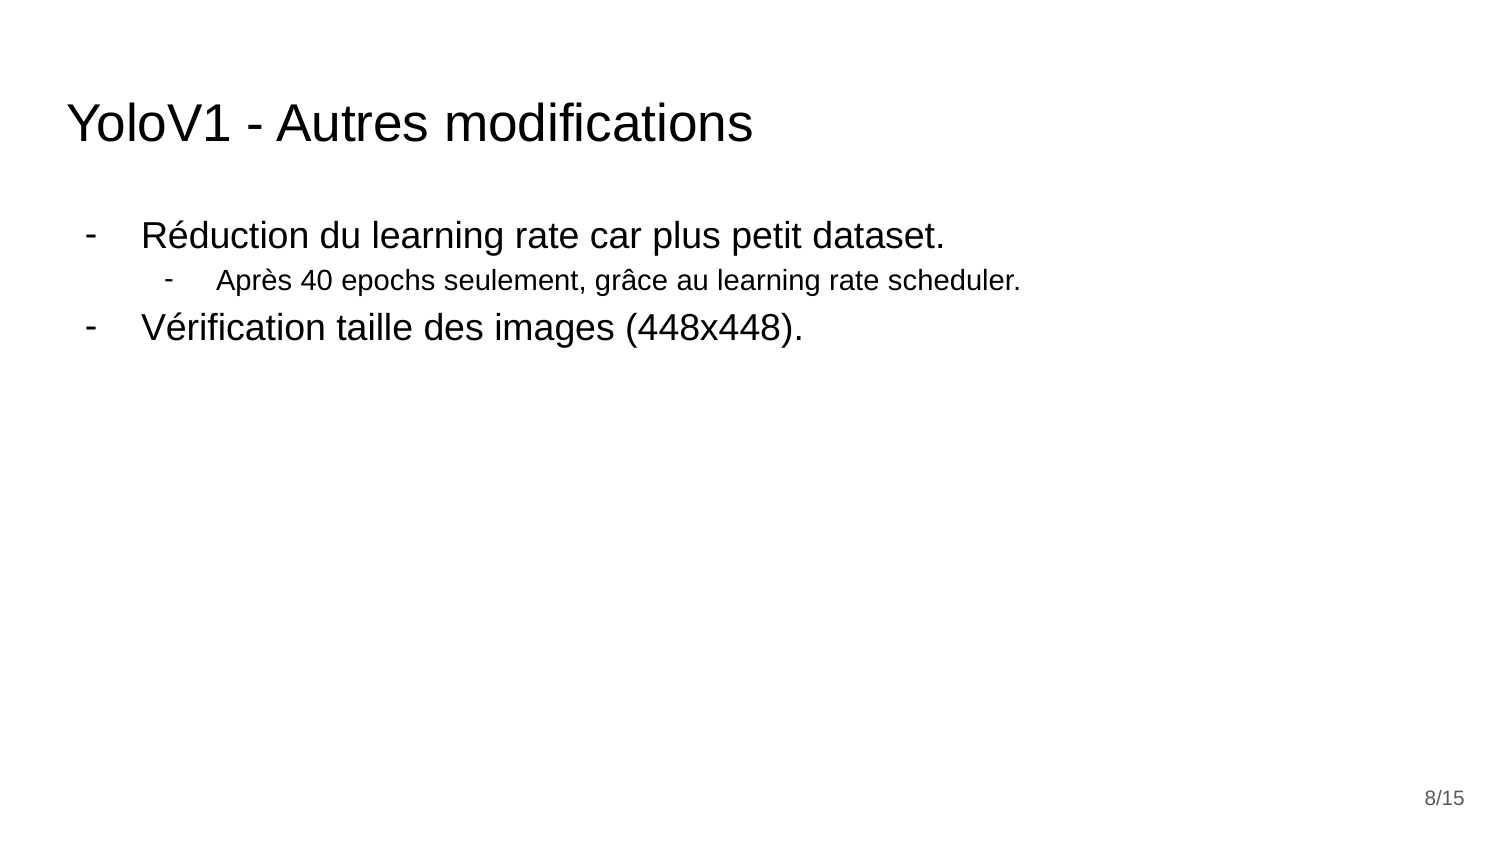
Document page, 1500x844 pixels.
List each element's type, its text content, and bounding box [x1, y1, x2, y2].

slide_number <number>/15 [1389, 764, 1480, 830]
title YoloV1 - Autres modifications [51, 72, 1449, 167]
list Réduction du learning rate car plus petit dataset. Après 40 epochs seulement, grâce au learning rate scheduler. Vérification taille des images (448x448). [51, 189, 1449, 750]
